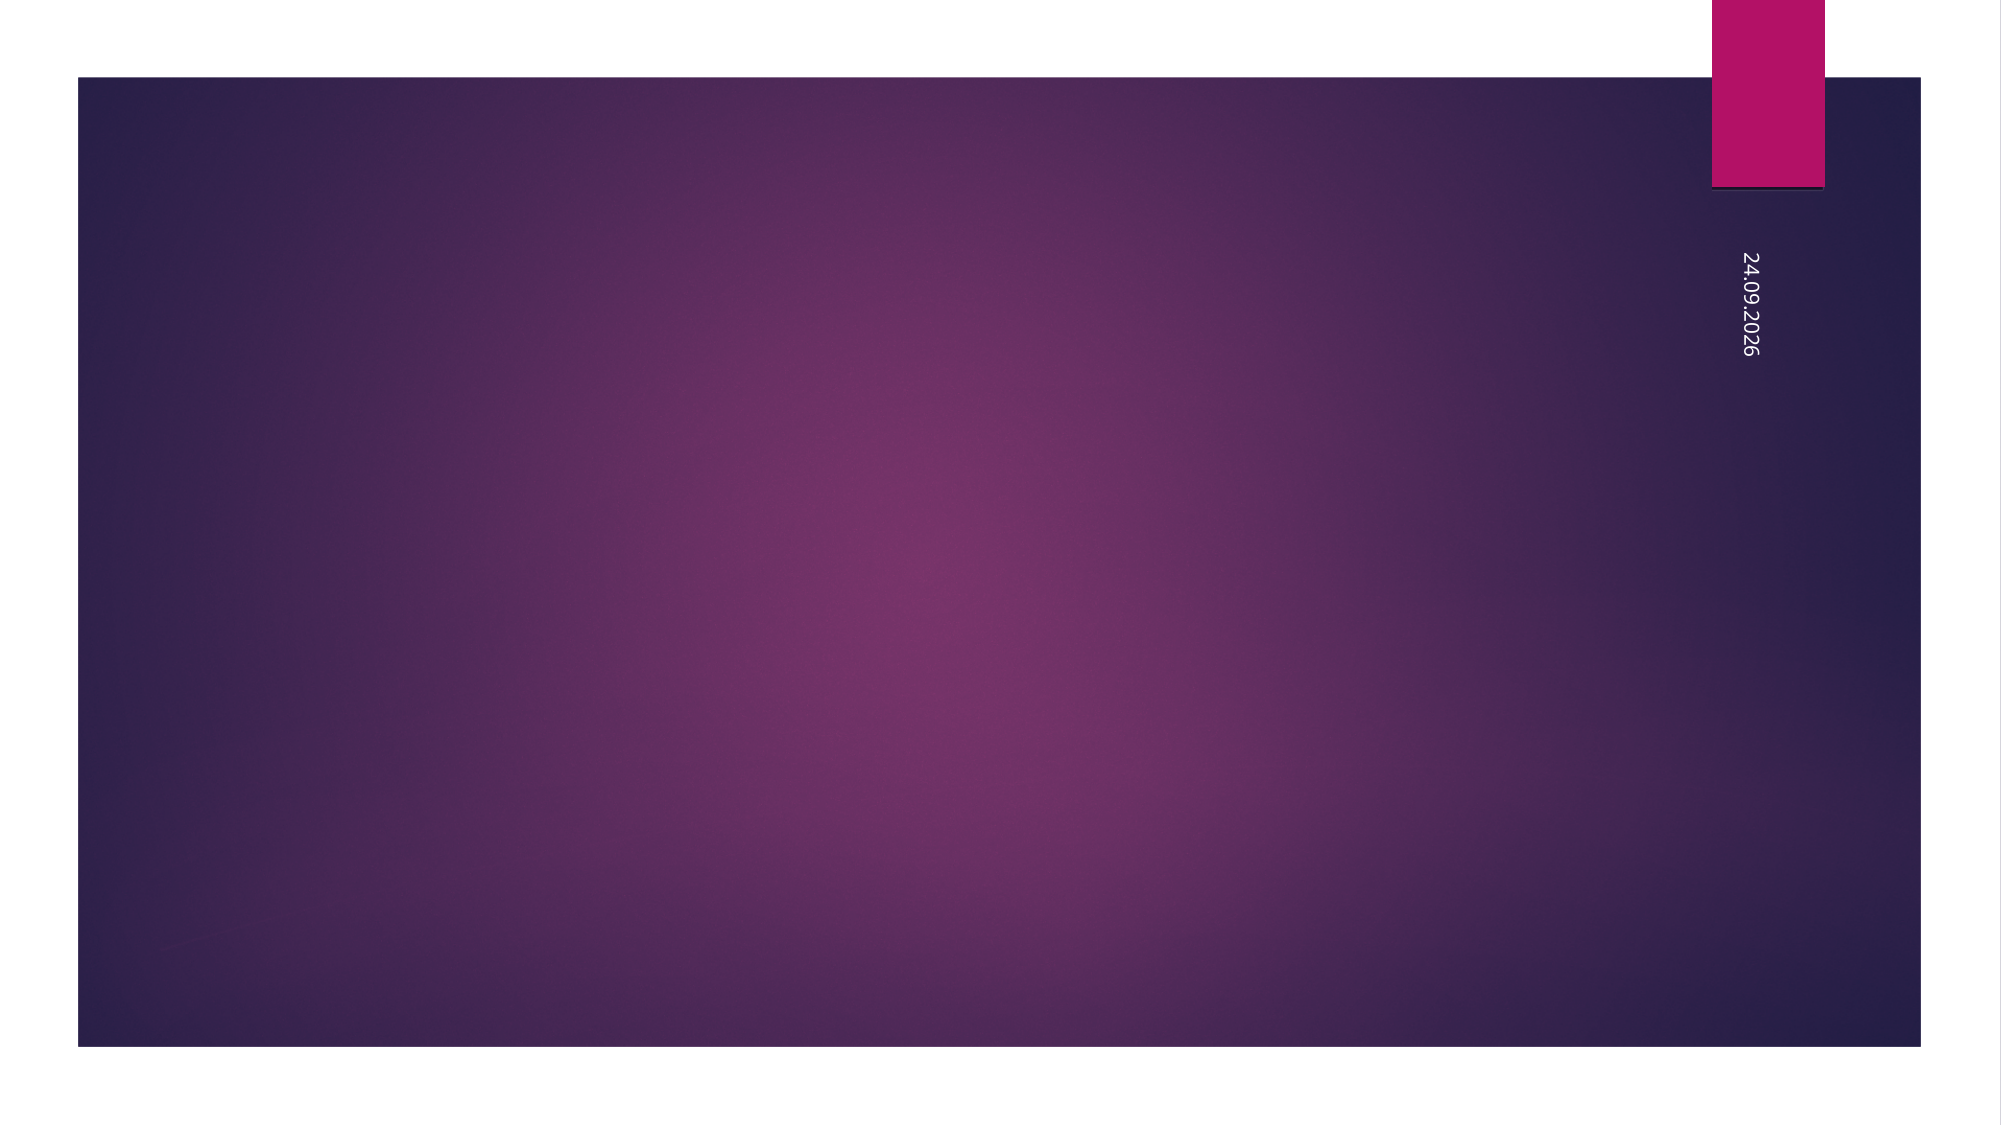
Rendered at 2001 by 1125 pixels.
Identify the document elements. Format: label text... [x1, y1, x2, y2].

text_box 21.09.2024 [1722, 237, 1773, 401]
